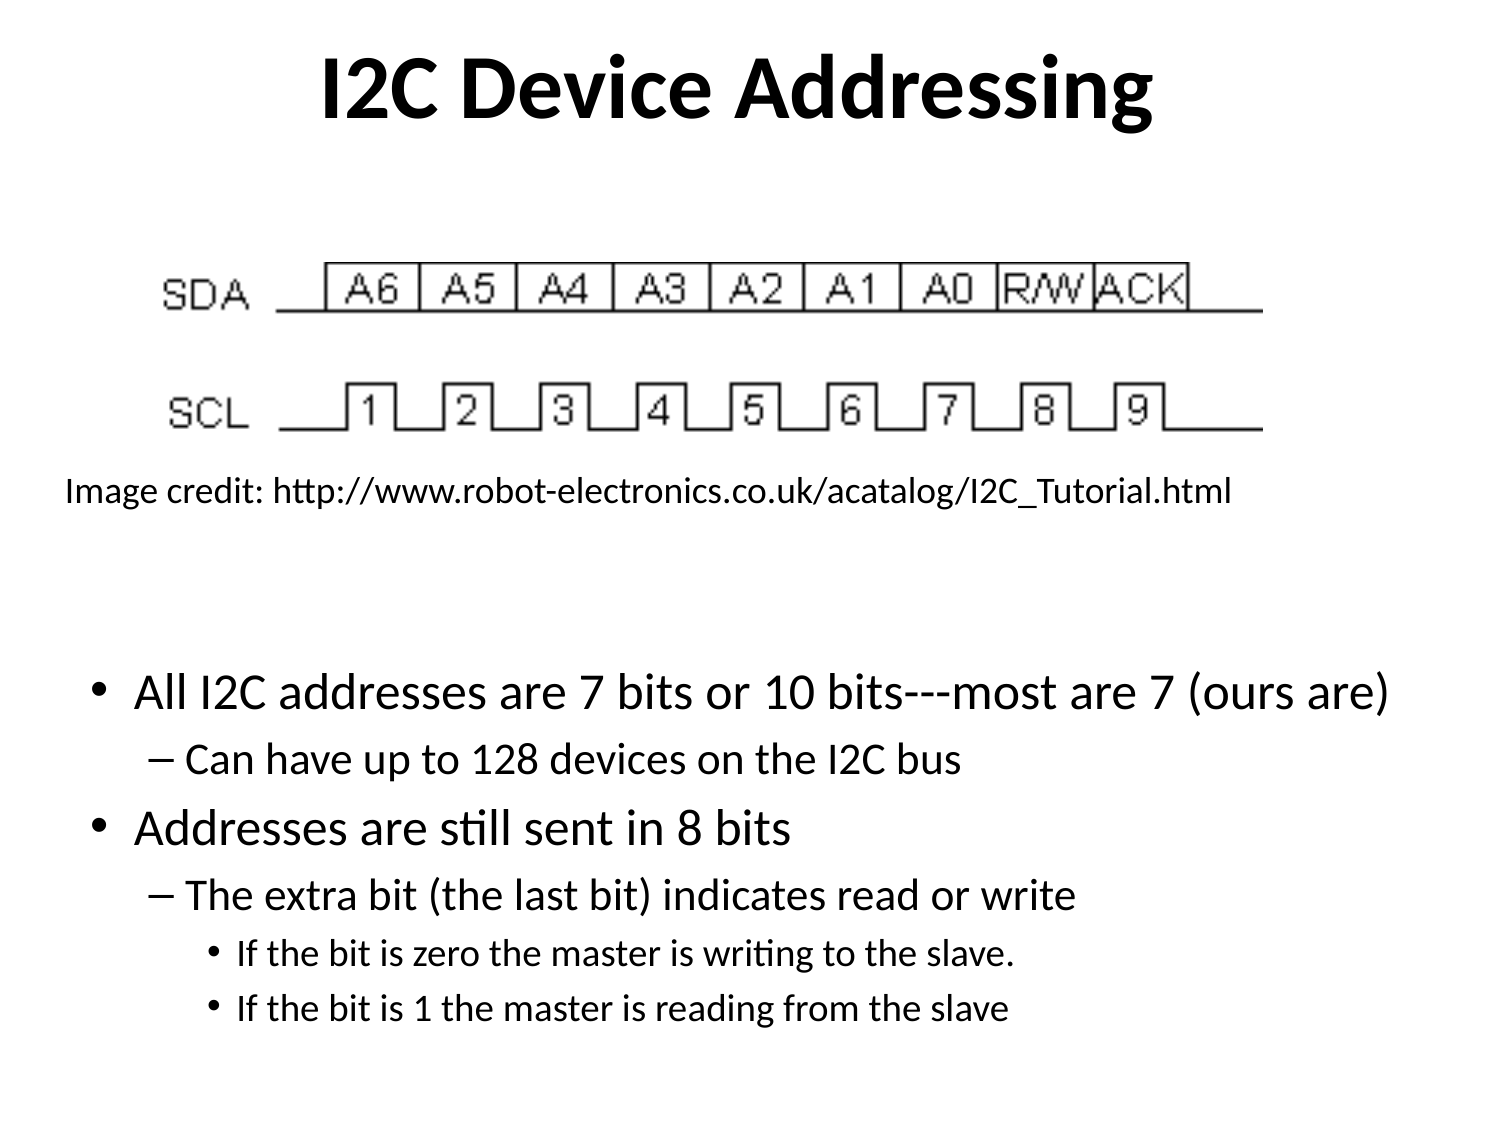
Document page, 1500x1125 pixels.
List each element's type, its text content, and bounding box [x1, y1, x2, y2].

picture [162, 262, 1263, 435]
text_box Image credit: http://www.robot-electronics.co.uk/acatalog/I2C_Tutorial.html [49, 459, 1500, 519]
title I2C Device Addressing [62, 1, 1413, 163]
list All I2C addresses are 7 bits or 10 bits---most are 7 (ours are) Can have up to 128 devices on the I2C bus Addresses are still sent in 8 bits The extra bit (the last bit) indicates read or write If the bit is zero the master is writing to the slave. If the bit is 1 the master is reading from the slave [75, 650, 1425, 1088]
